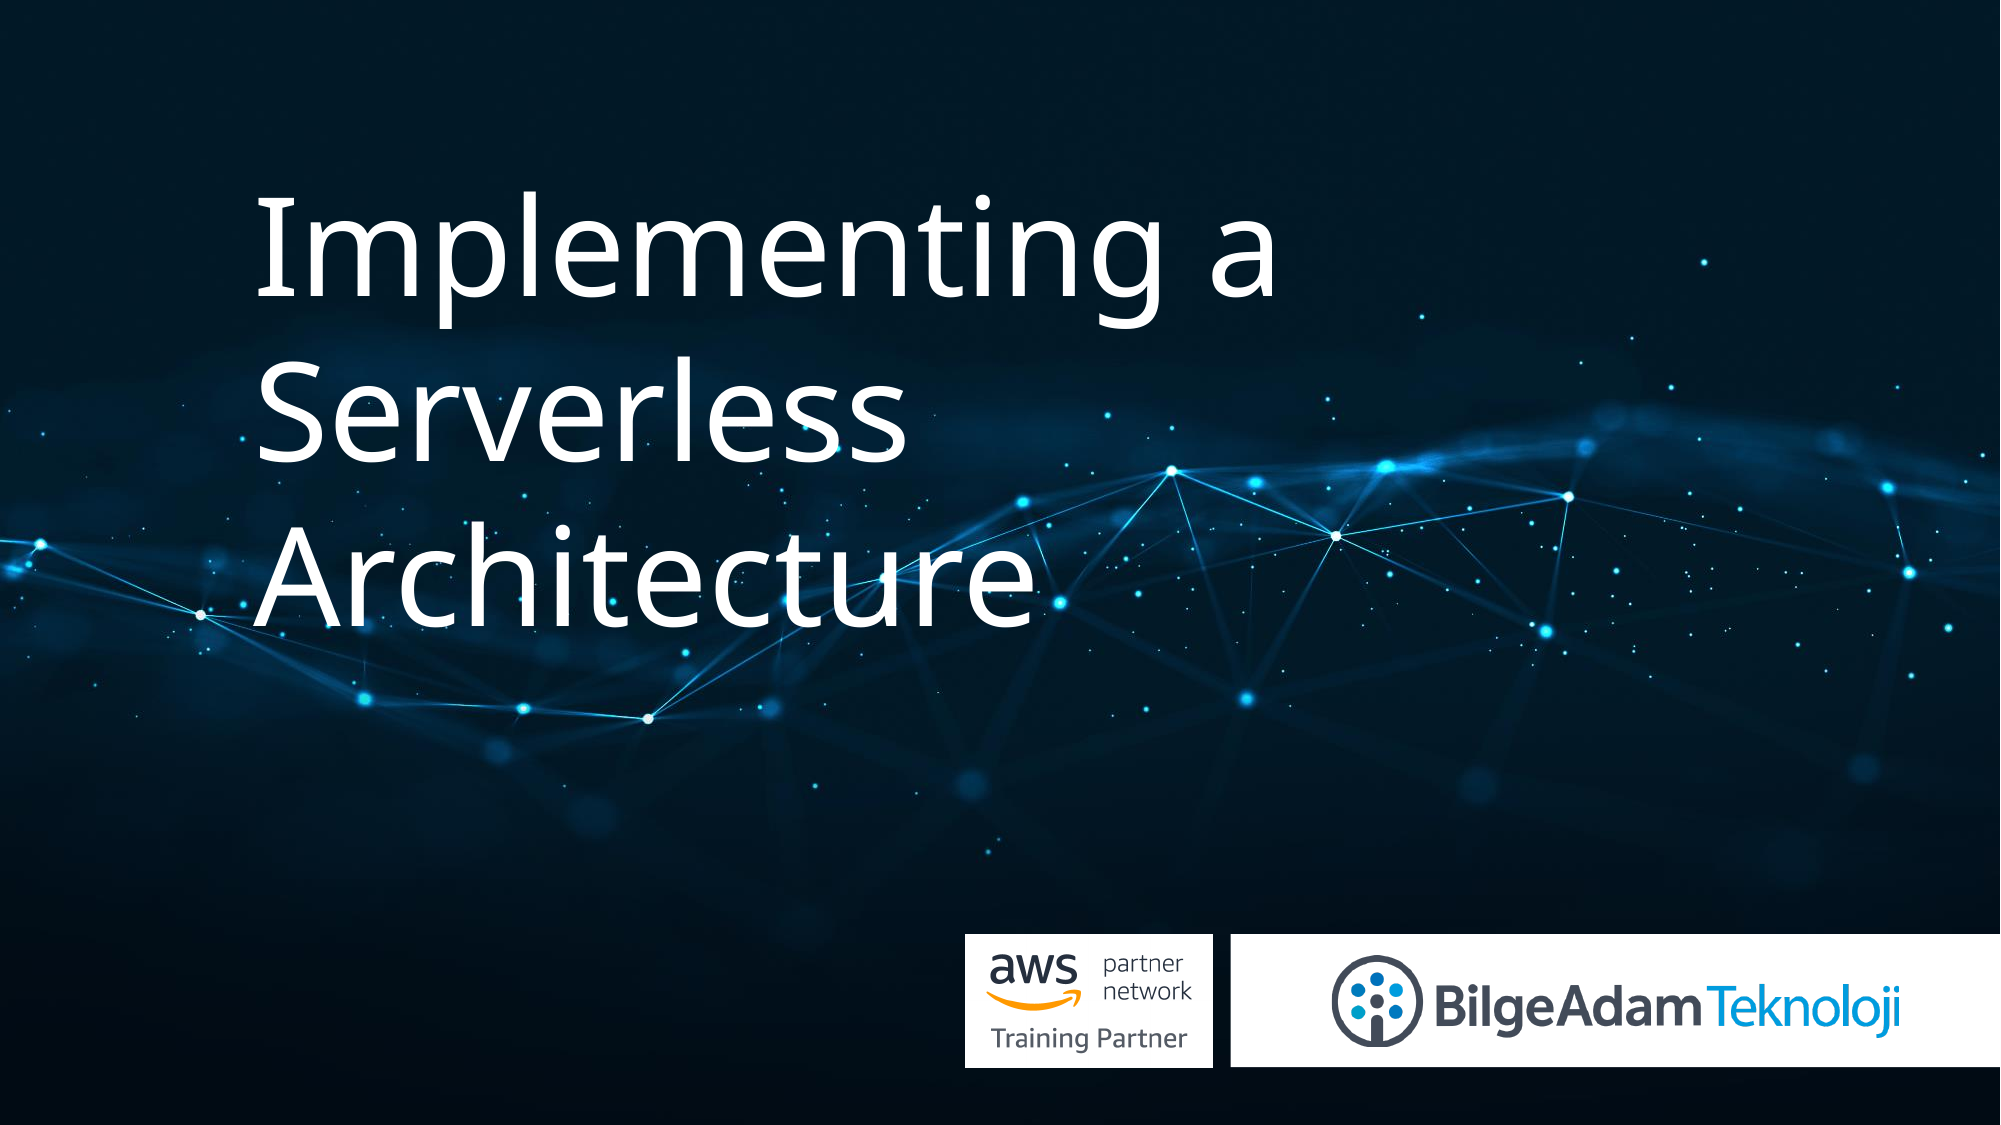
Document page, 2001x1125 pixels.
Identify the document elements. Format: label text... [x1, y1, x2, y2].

picture [0, 0, 2000, 1125]
text_box [1230, 934, 2000, 1068]
picture [1331, 955, 1899, 1047]
text_box Implementing a Serverless Architecture [238, 151, 1616, 661]
